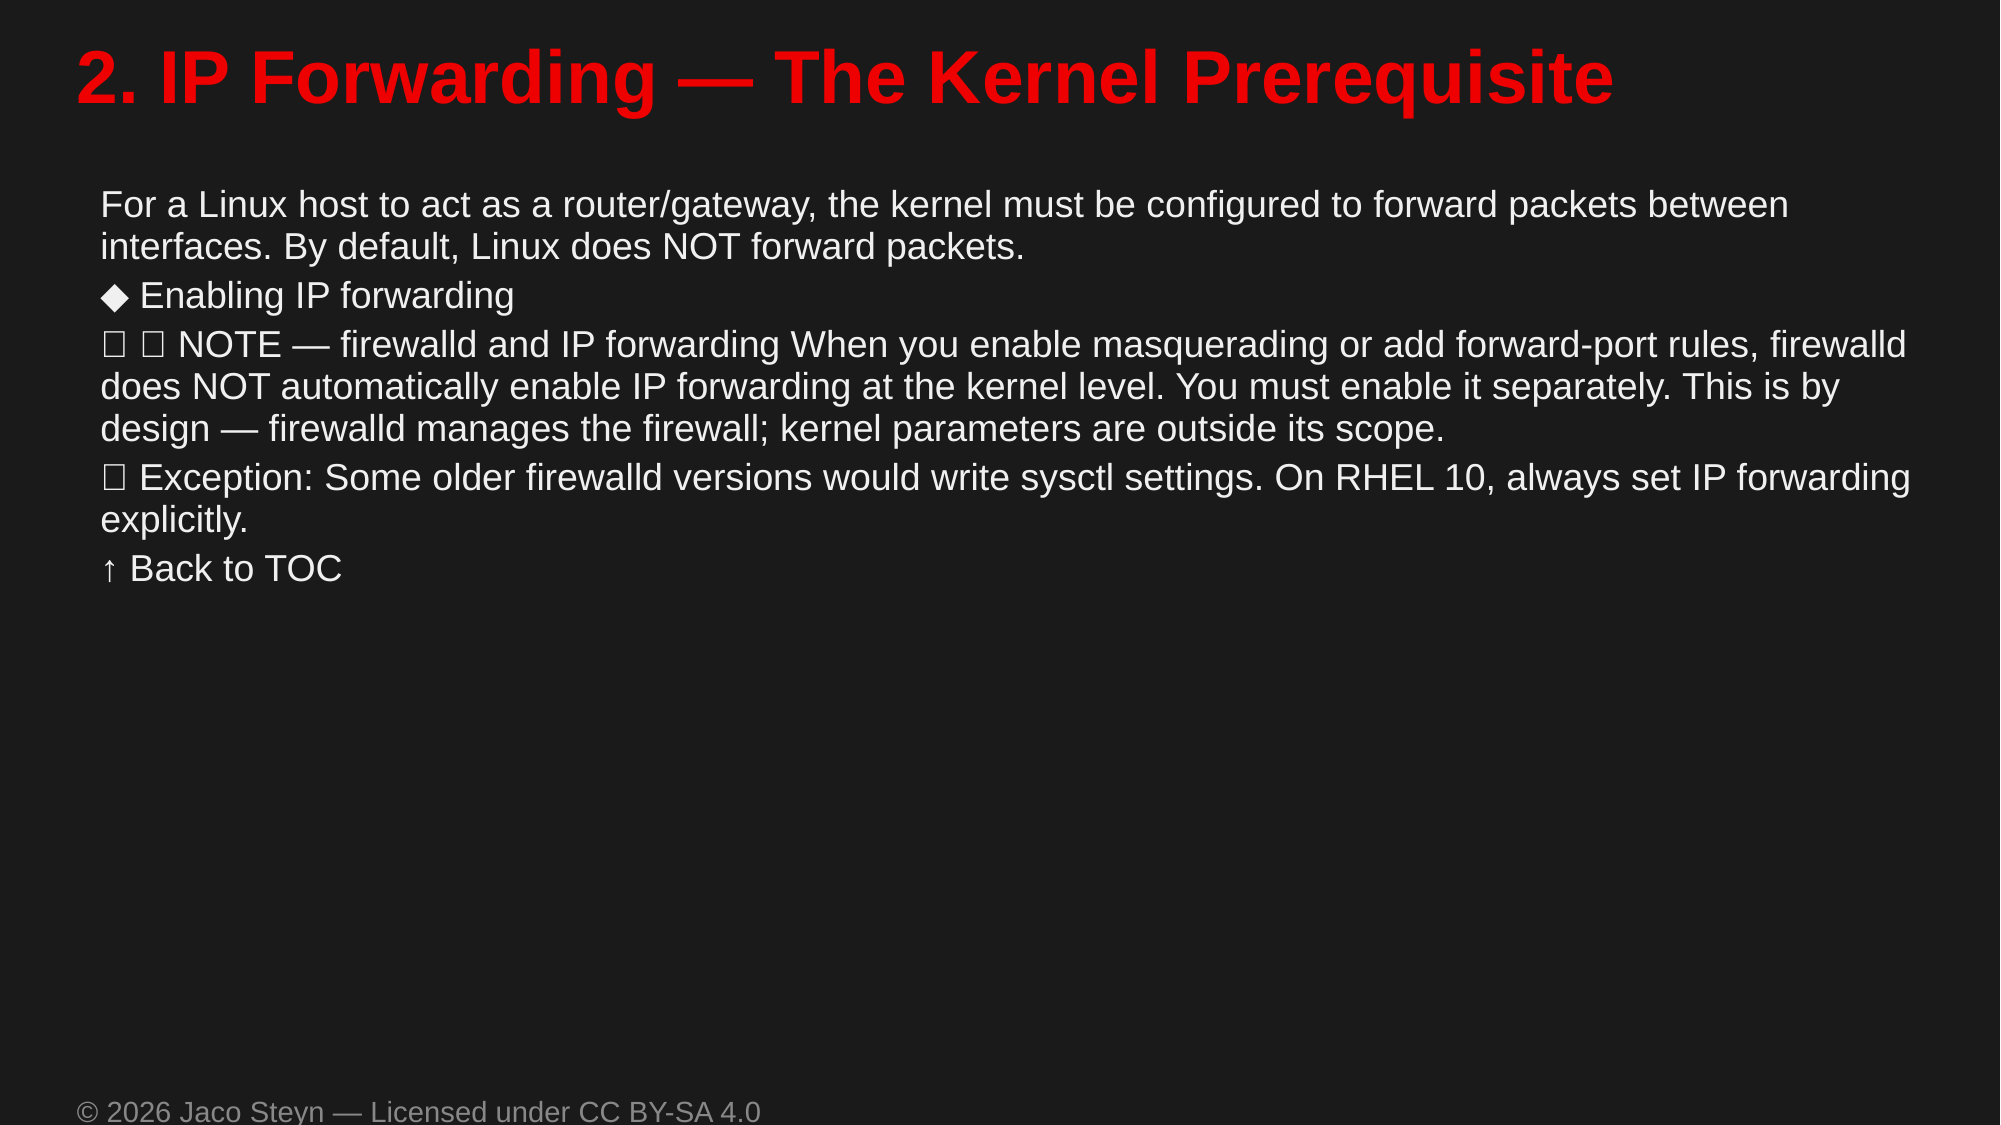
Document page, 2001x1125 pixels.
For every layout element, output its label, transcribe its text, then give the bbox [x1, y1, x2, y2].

text_box © 2026 Jaco Steyn — Licensed under CC BY-SA 4.0 [59, 1083, 1942, 1120]
text_box 2. IP Forwarding — The Kernel Prerequisite [59, 23, 1942, 154]
text_box For a Linux host to act as a router/gateway, the kernel must be configured to forward packets between interfaces. By default, Linux does NOT forward packets. ◆ Enabling IP forwarding 💡 📝 NOTE — firewalld and IP forwarding When you enable masquerading or add forward-port rules, firewalld does NOT automatically enable IP forwarding at the kernel level. You must enable it separately. This is by design — firewalld manages the firewall; kernel parameters are outside its scope. 💡 Exception: Some older firewalld versions would write sysctl settings. On RHEL 10, always set IP forwarding explicitly. ↑ Back to TOC [59, 171, 1942, 1083]
